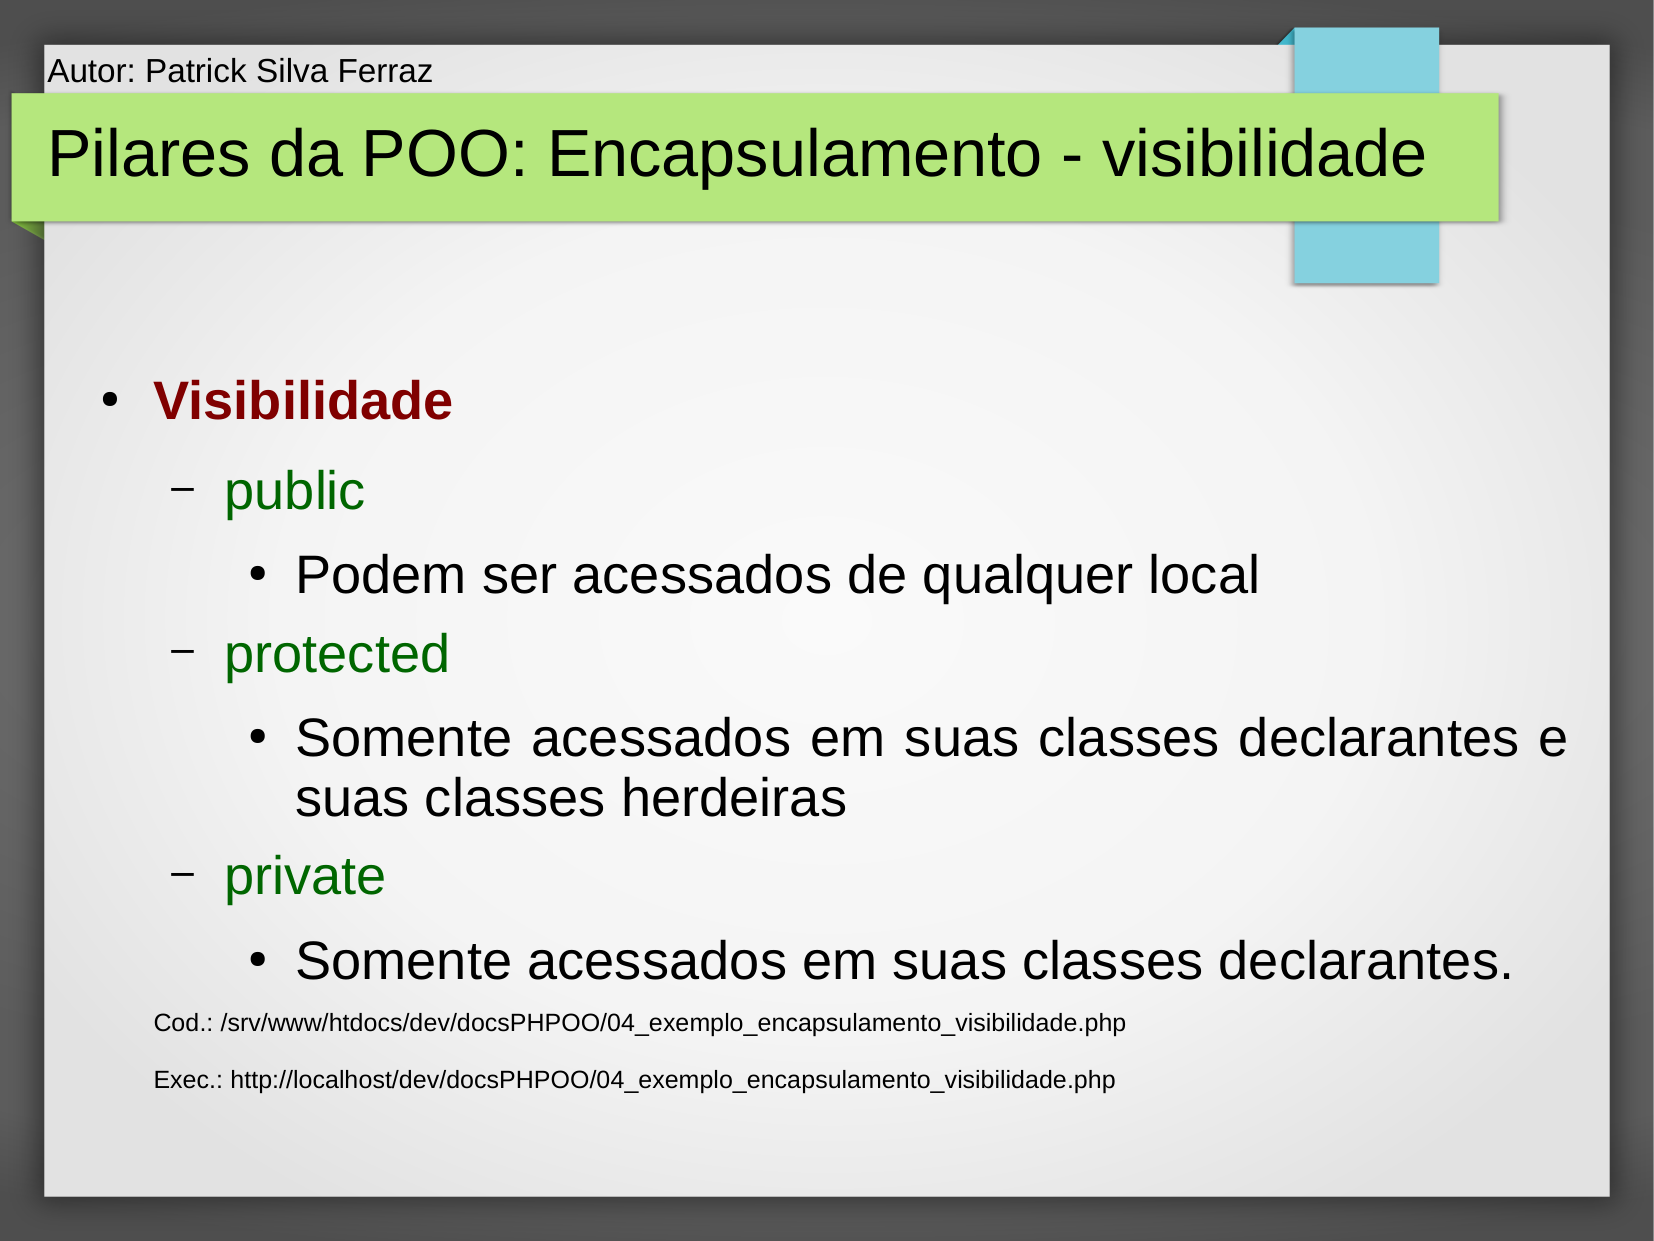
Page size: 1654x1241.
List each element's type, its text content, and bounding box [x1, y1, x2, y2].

picture [0, 0, 1654, 1241]
title Pilares da POO: Encapsulamento - visibilidade [47, 69, 1512, 238]
list Visibilidade public Podem ser acessados de qualquer local protected Somente acessados em suas classes declarantes e suas classes herdeiras private Somente acessados em suas classes declarantes. Cod.: /srv/www/htdocs/dev/docsPHPOO/04_exemplo_encapsulamento_visibilidade.php Exec.: http://localhost/dev/docsPHPOO/04_exemplo_encapsulamento_visibilidade.php [82, 295, 1571, 1170]
text_box Autor: Patrick Silva Ferraz [47, 47, 876, 95]
